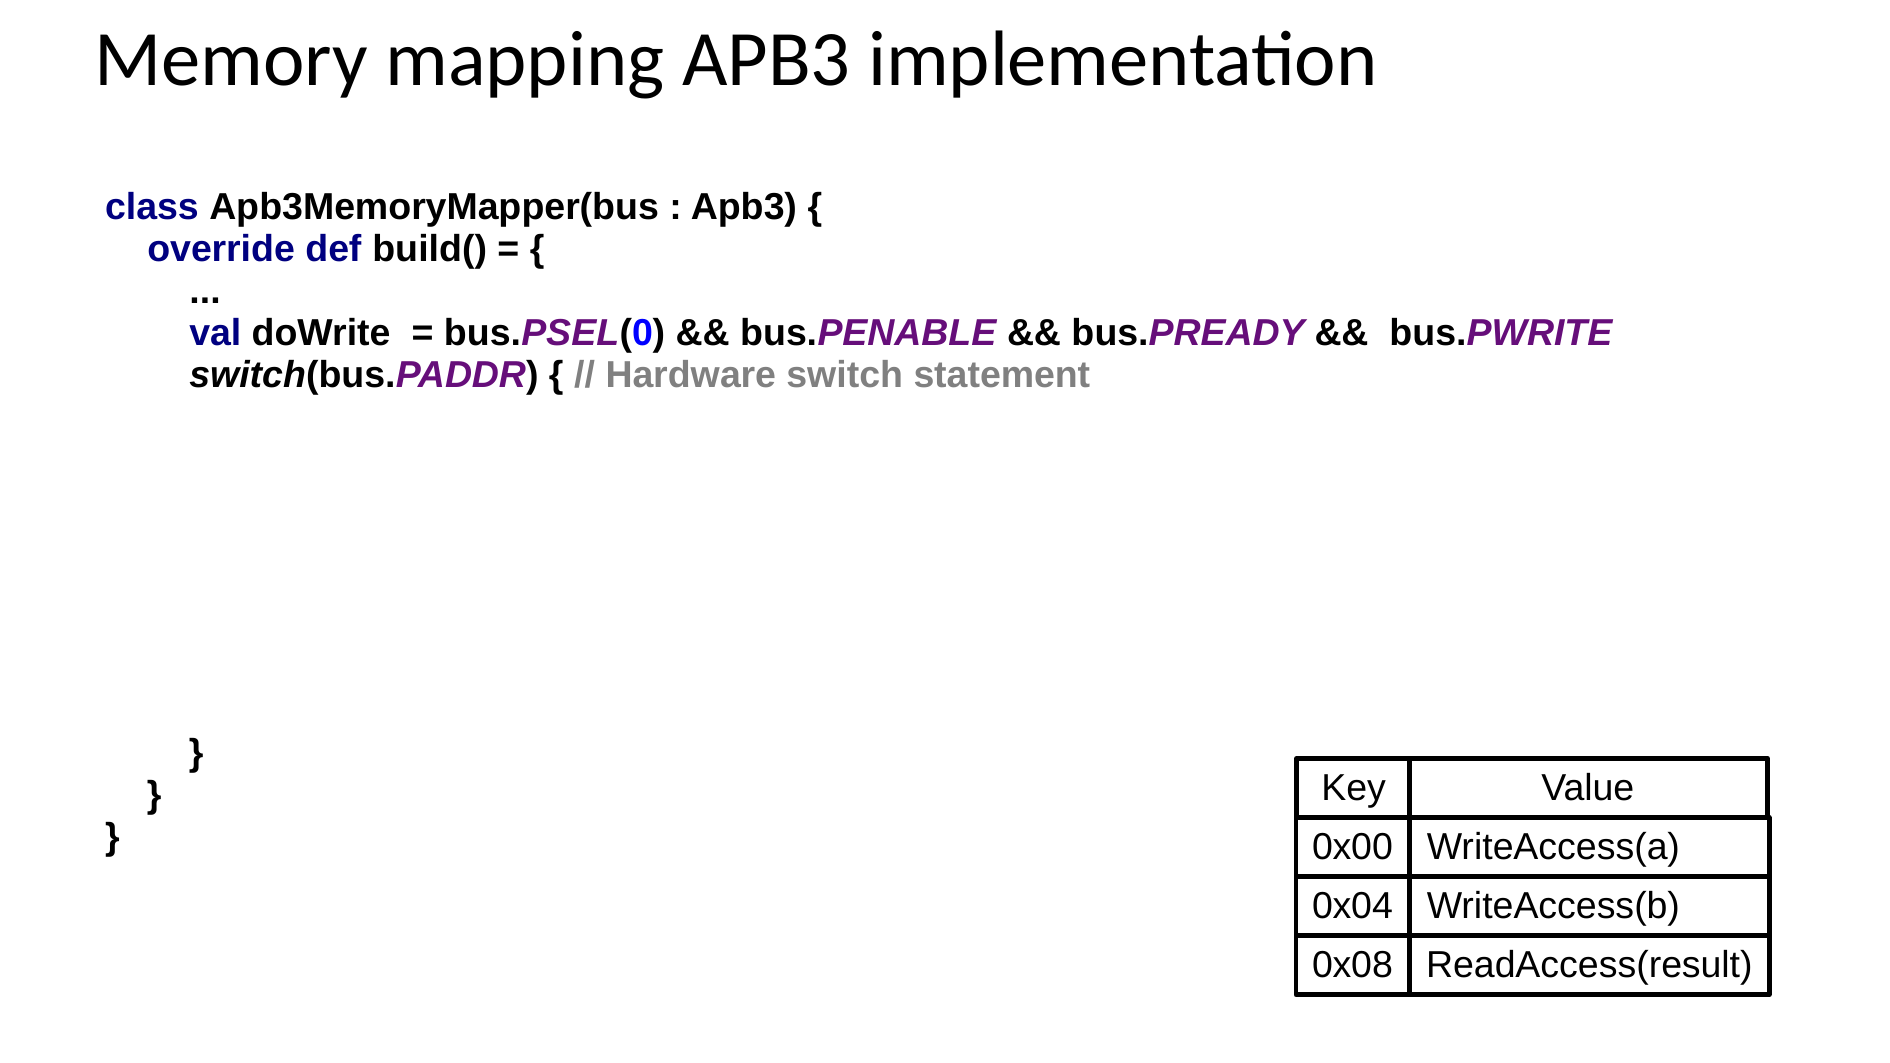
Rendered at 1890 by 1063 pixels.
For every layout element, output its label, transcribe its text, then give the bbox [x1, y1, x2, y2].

text_box class Apb3MemoryMapper(bus : Apb3) { override def build() = { ... val doWrite = bus.PSEL(0) && bus.PENABLE && bus.PREADY && bus.PWRITE switch(bus.PADDR) { // Hardware switch statement } } } [90, 178, 1819, 1058]
picture [1293, 755, 1772, 997]
title Memory mapping APB3 implementation [94, 0, 1796, 155]
